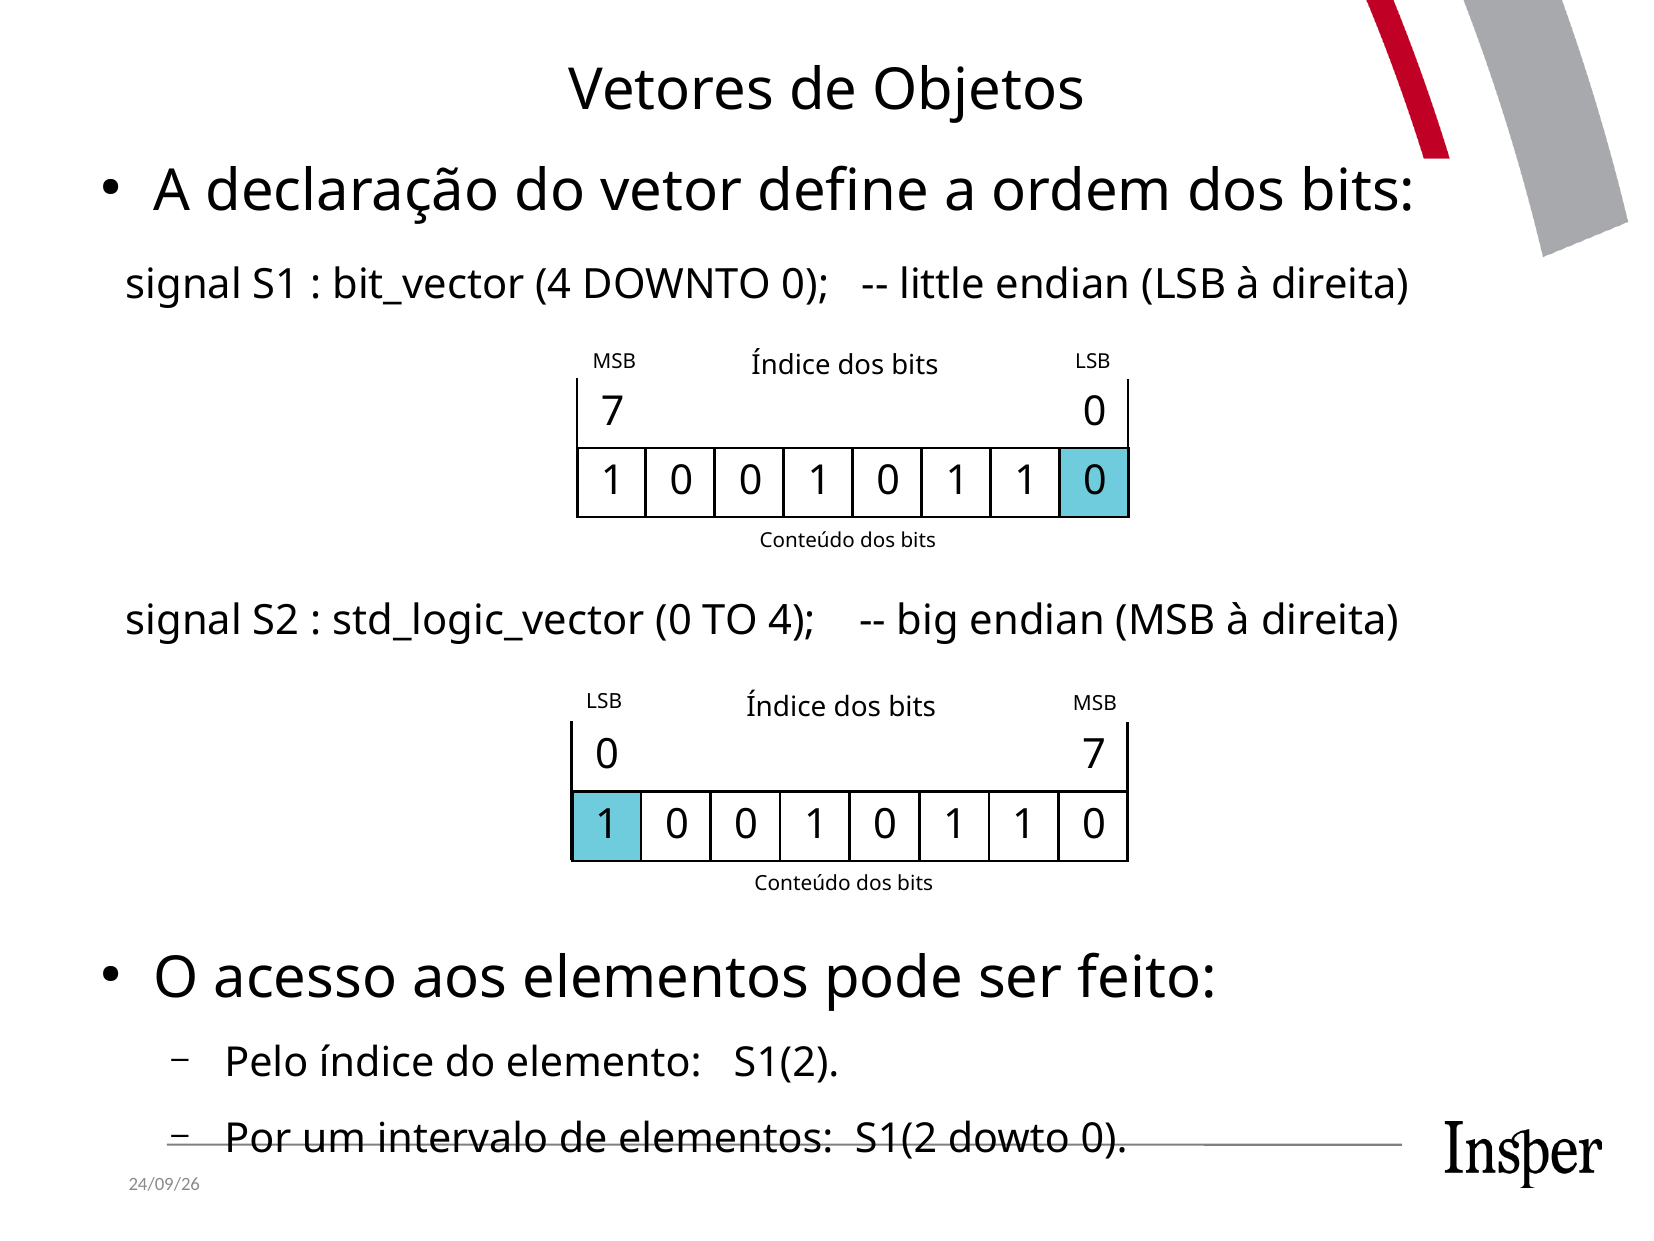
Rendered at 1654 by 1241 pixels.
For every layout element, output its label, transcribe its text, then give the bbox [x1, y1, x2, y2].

picture [572, 345, 1133, 551]
picture [566, 687, 1133, 895]
list Vetores de Objetos A declaração do vetor define a ordem dos bits: signal S1 : bit_vector (4 DOWNTO 0); -- little endian (LSB à direita) signal S2 : std_logic_vector (0 TO 4); -- big endian (MSB à direita) O acesso aos elementos pode ser feito: Pelo índice do elemento: S1(2). Por um intervalo de elementos: S1(2 dowto 0). [82, 59, 1571, 1217]
